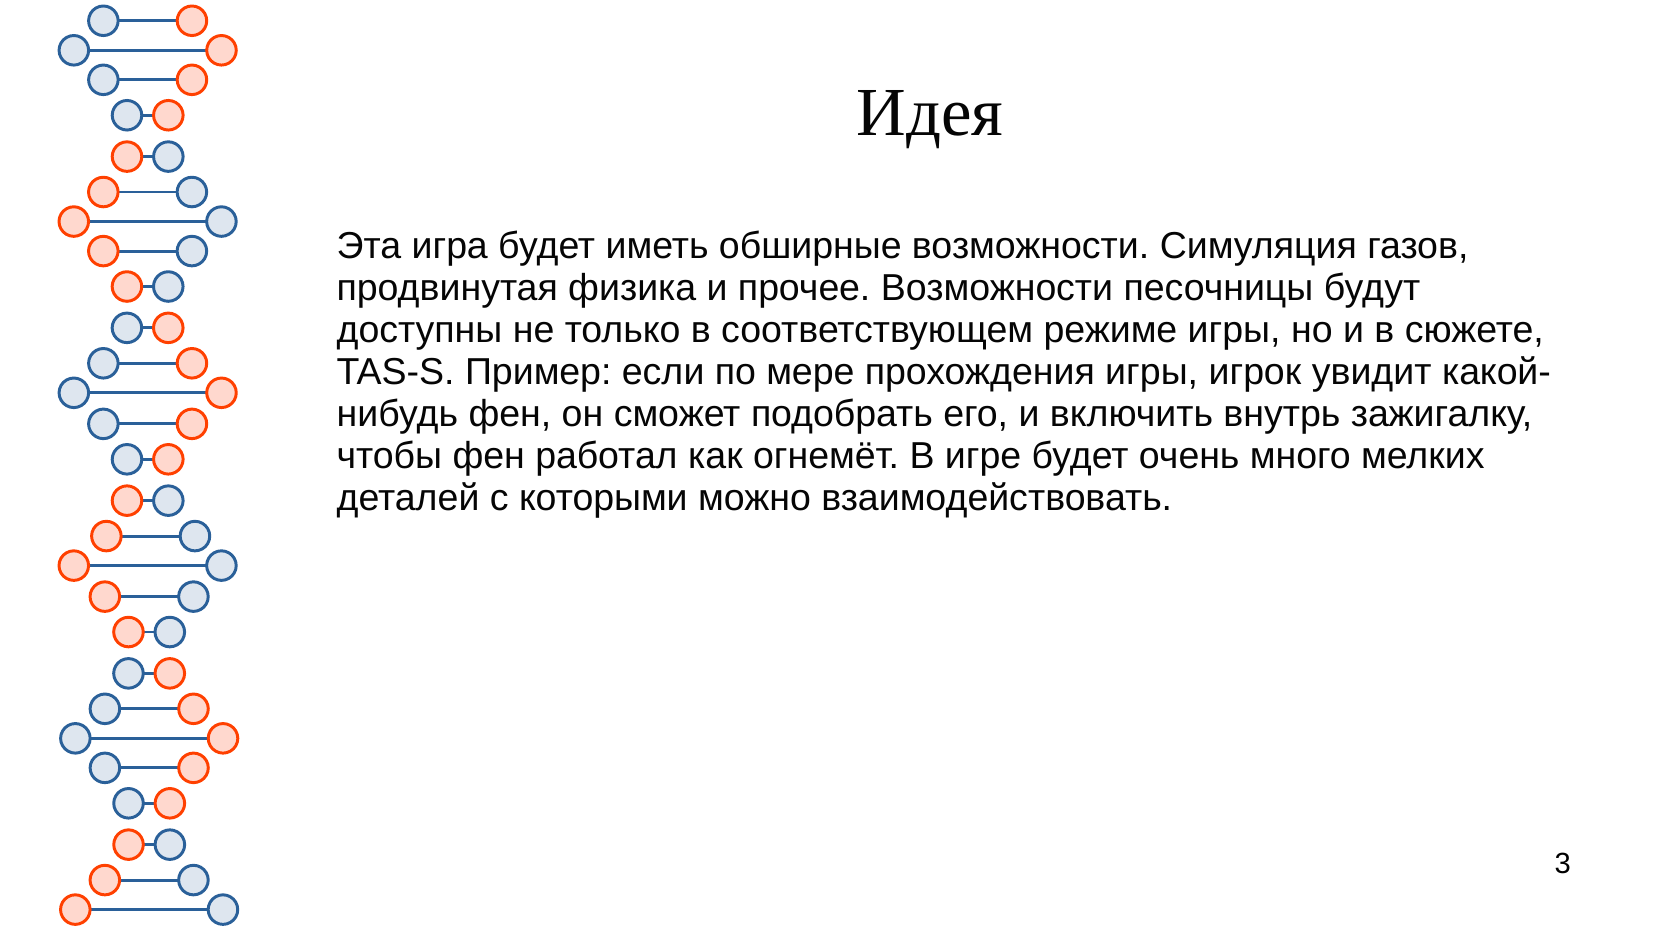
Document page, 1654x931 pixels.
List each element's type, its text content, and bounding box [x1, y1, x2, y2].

list Эта игра будет иметь обширные возможности. Симуляция газов, продвинутая физика и прочее. Возможности песочницы будут доступны не только в соответствующем режиме игры, но и в сюжете, TAS-S. Пример: если по мере прохождения игры, игрок увидит какой-нибудь фен, он сможет подобрать его, и включить внутрь зажигалку, чтобы фен работал как огнемёт. В игре будет очень много мелких деталей с которыми можно взаимодействовать. [265, 224, 1595, 764]
title Идея [265, 35, 1595, 189]
